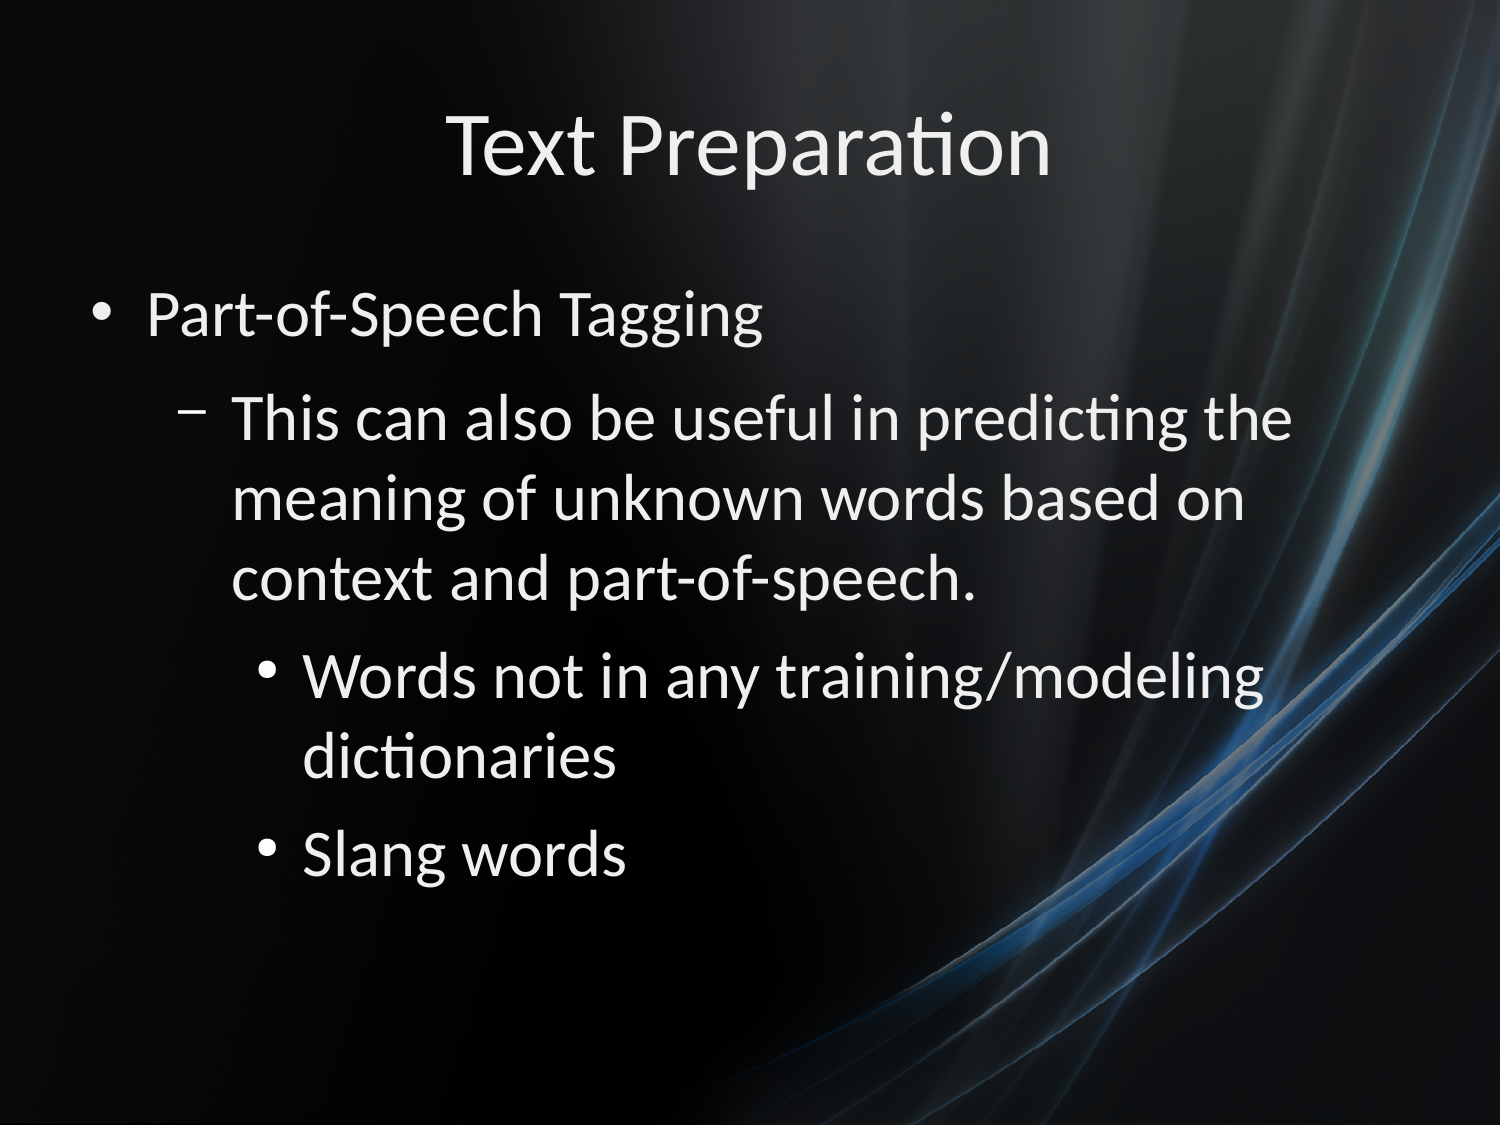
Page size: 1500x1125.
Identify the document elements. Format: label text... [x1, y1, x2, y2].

list Part-of-Speech Tagging This can also be useful in predicting the meaning of unknown words based on context and part-of-speech. Words not in any training/modeling dictionaries Slang words [75, 262, 1425, 1005]
title Text Preparation [75, 45, 1425, 233]
text_box [0, 0, 1500, 1125]
